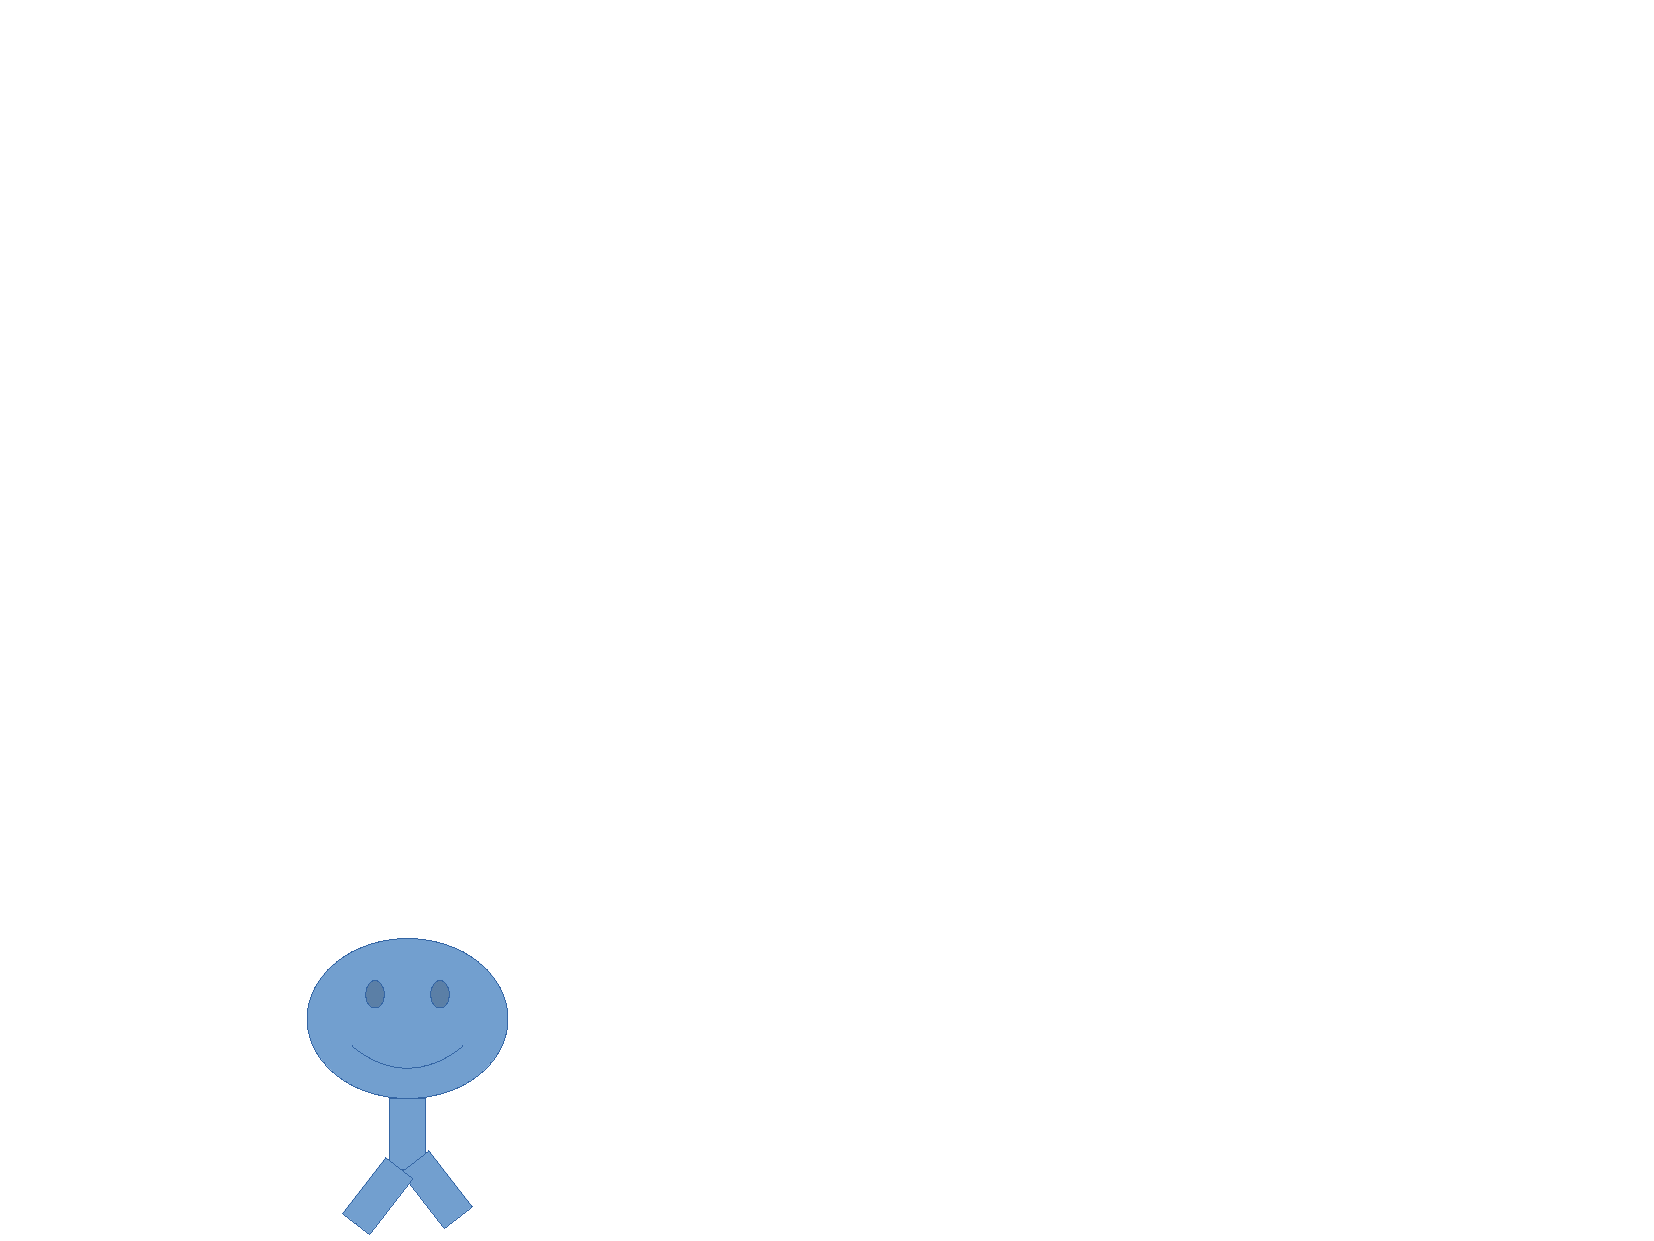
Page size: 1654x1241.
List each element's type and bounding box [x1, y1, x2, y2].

text_box [307, 938, 508, 1235]
